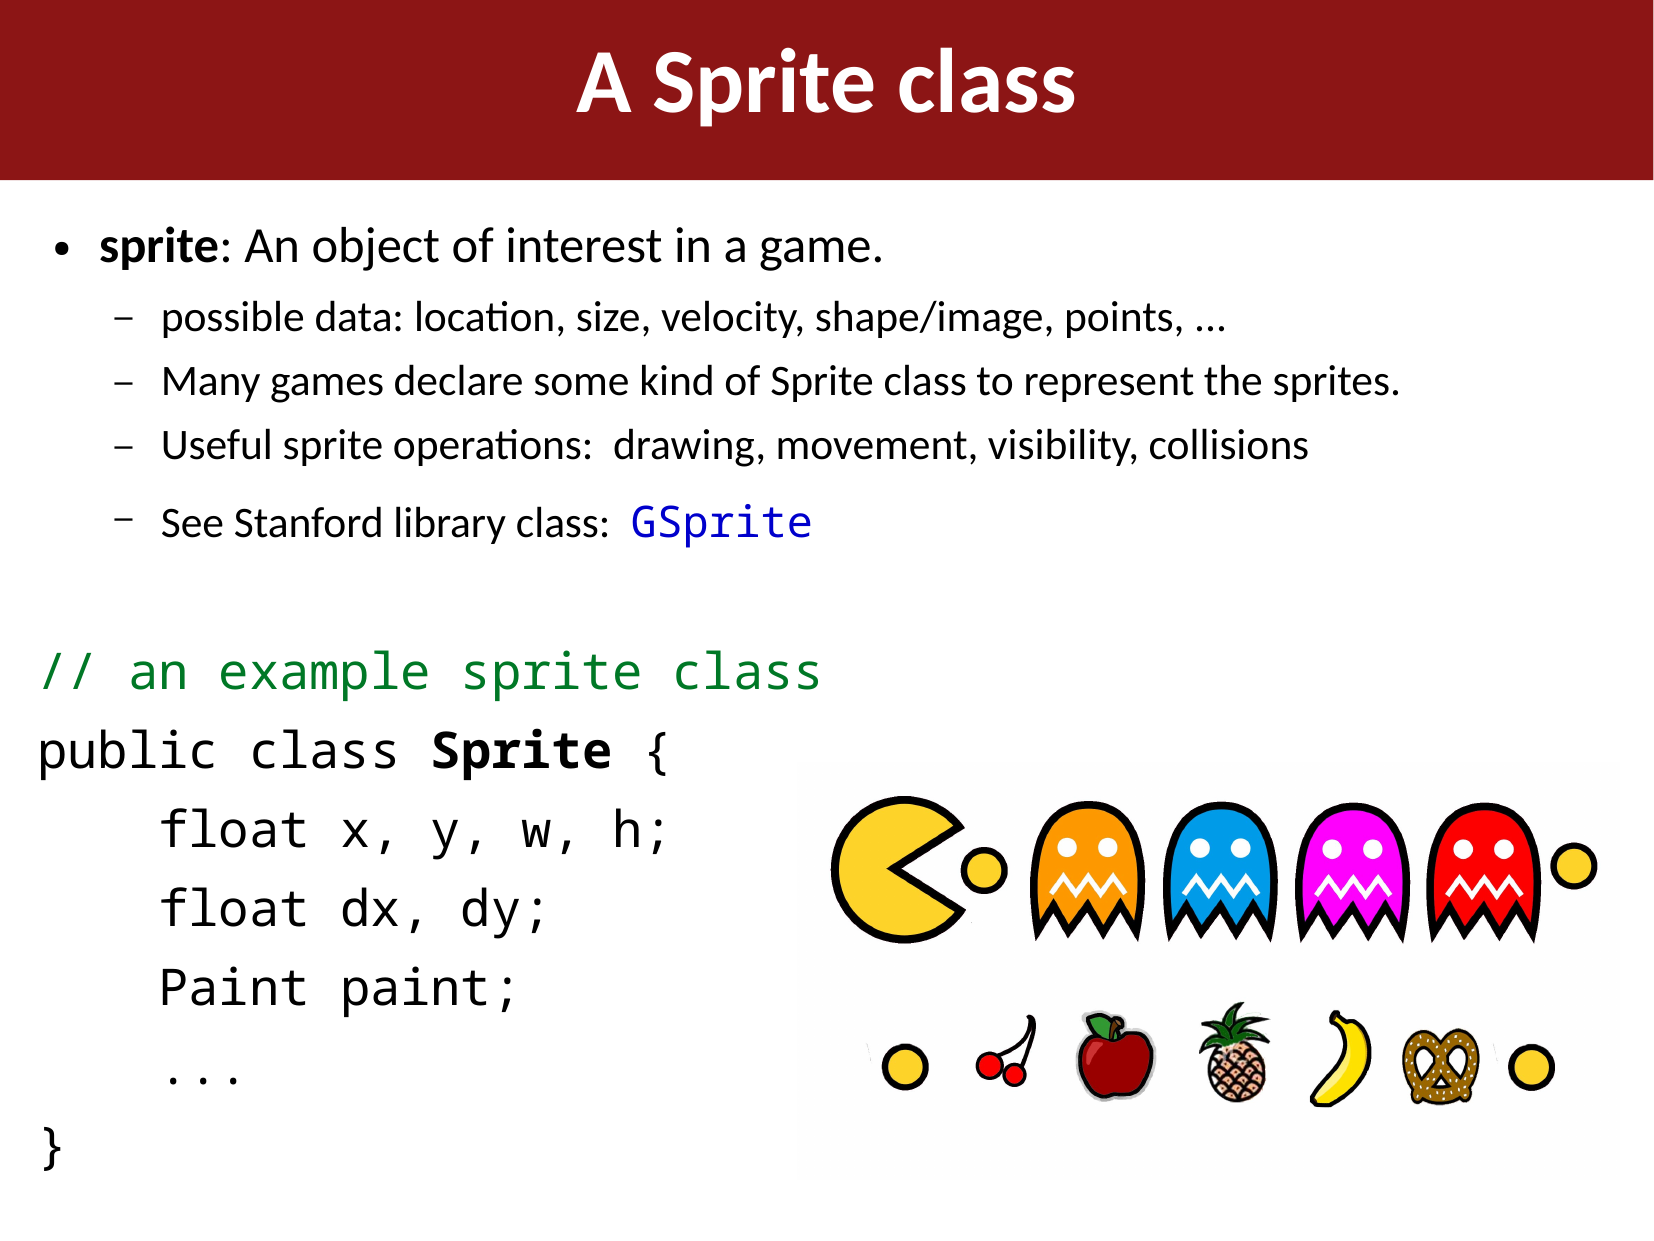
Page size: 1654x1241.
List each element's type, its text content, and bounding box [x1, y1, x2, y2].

picture [797, 762, 1621, 1180]
title A Sprite class [0, 0, 1654, 181]
list sprite: An object of interest in a game. possible data: location, size, velocity, shape/image, points, ... Many games declare some kind of Sprite class to represent the sprites. Useful sprite operations: drawing, movement, visibility, collisions See Stanford library class: GSprite // an example sprite class public class Sprite { float x, y, w, h; float dx, dy; Paint paint; ... } [37, 225, 1636, 1186]
